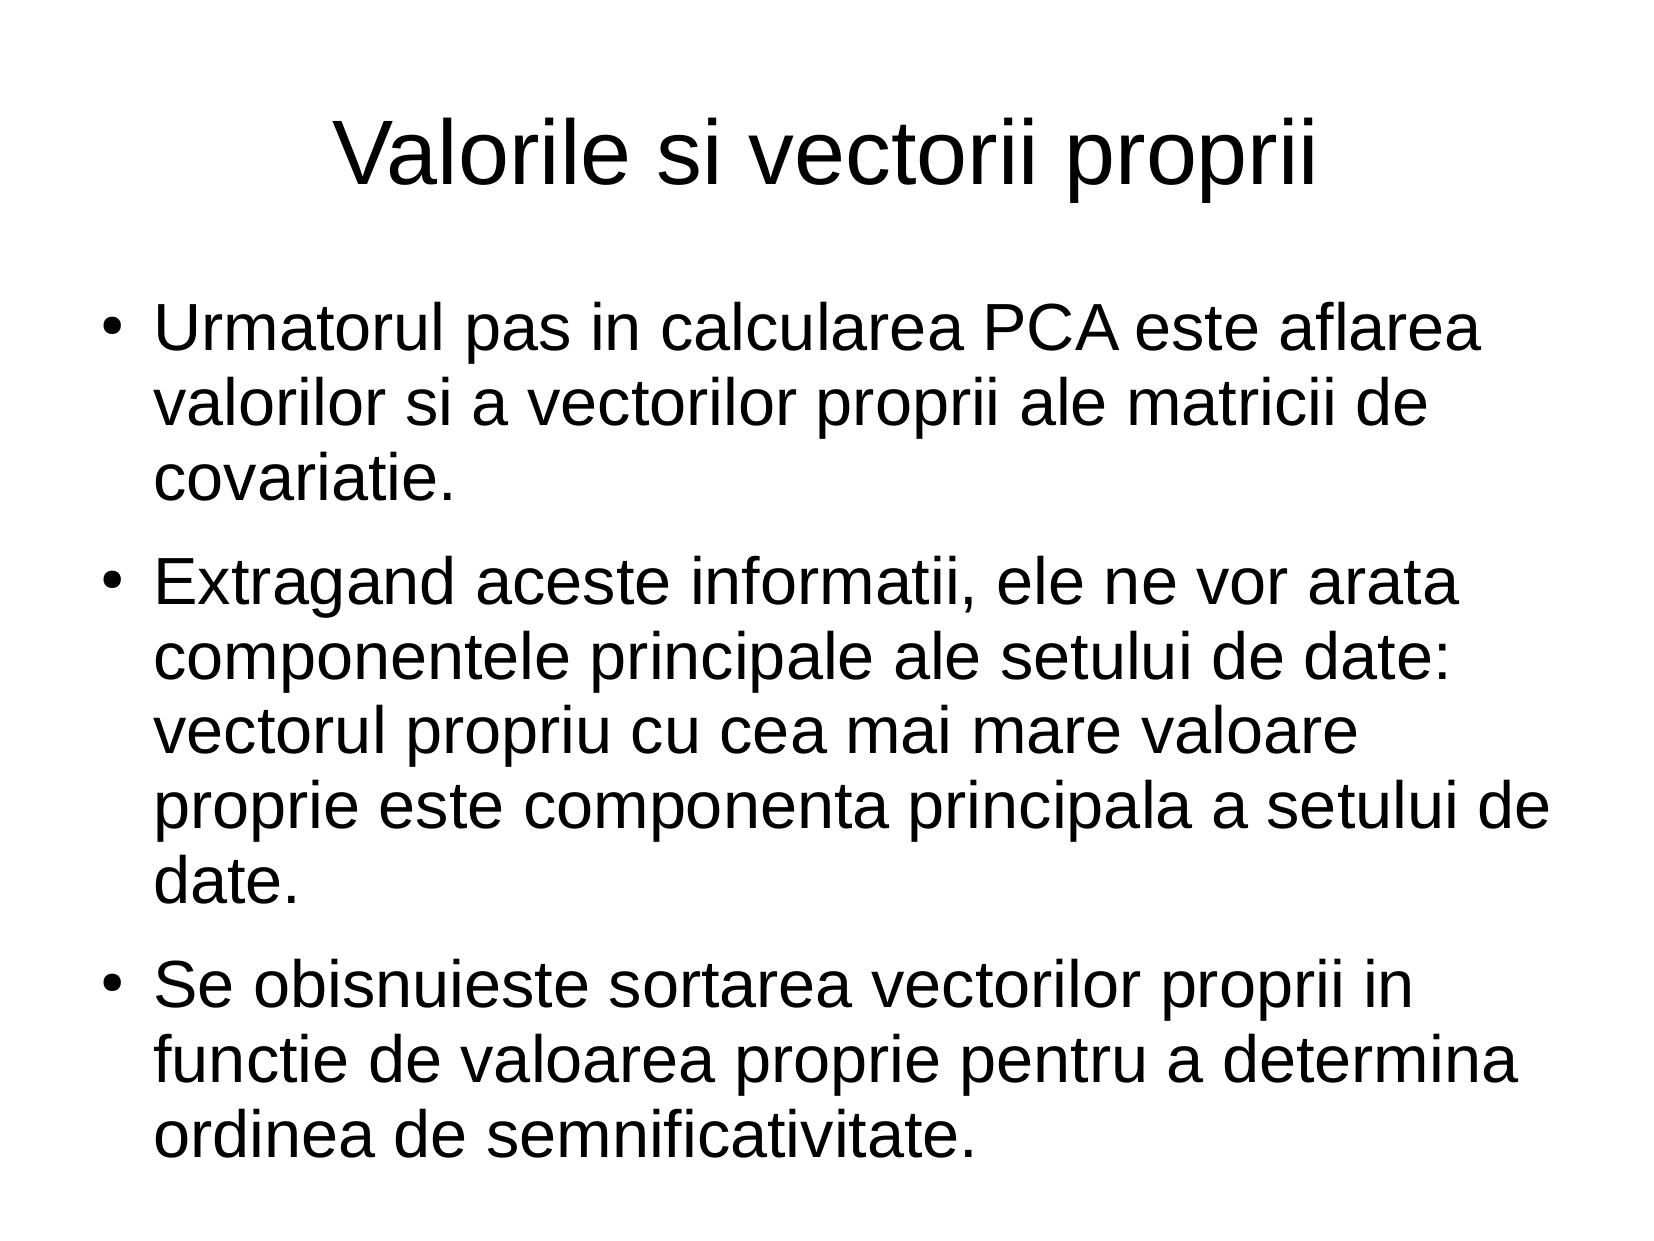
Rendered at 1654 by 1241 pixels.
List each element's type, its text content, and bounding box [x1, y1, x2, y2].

list Urmatorul pas in calcularea PCA este aflarea valorilor si a vectorilor proprii ale matricii de covariatie. Extragand aceste informatii, ele ne vor arata componentele principale ale setului de date: vectorul propriu cu cea mai mare valoare proprie este componenta principala a setului de date. Se obisnuieste sortarea vectorilor proprii in functie de valoarea proprie pentru a determina ordinea de semnificativitate. [82, 290, 1571, 1166]
title Valorile si vectorii proprii [82, 49, 1571, 257]
